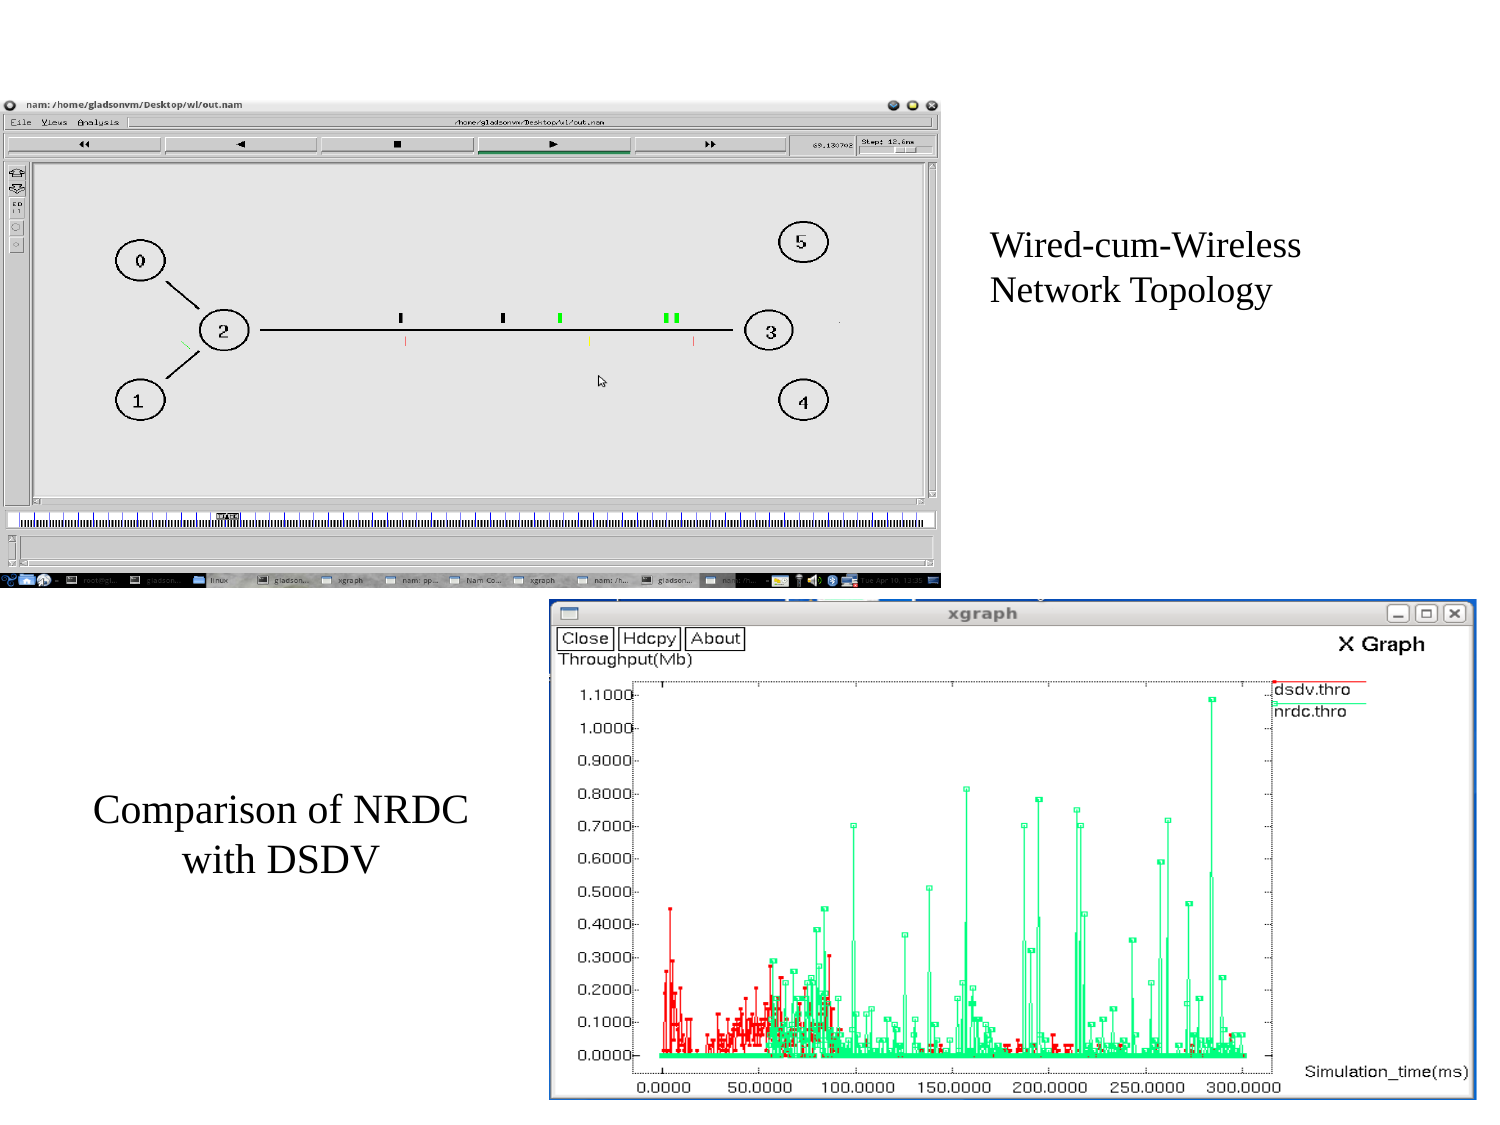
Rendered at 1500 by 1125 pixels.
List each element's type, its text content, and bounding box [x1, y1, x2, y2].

text_box Comparison of NRDC with DSDV [62, 774, 500, 935]
text_box Wired-cum-Wireless Network Topology [975, 212, 1450, 318]
picture [0, 99, 941, 588]
picture [549, 599, 1478, 1100]
